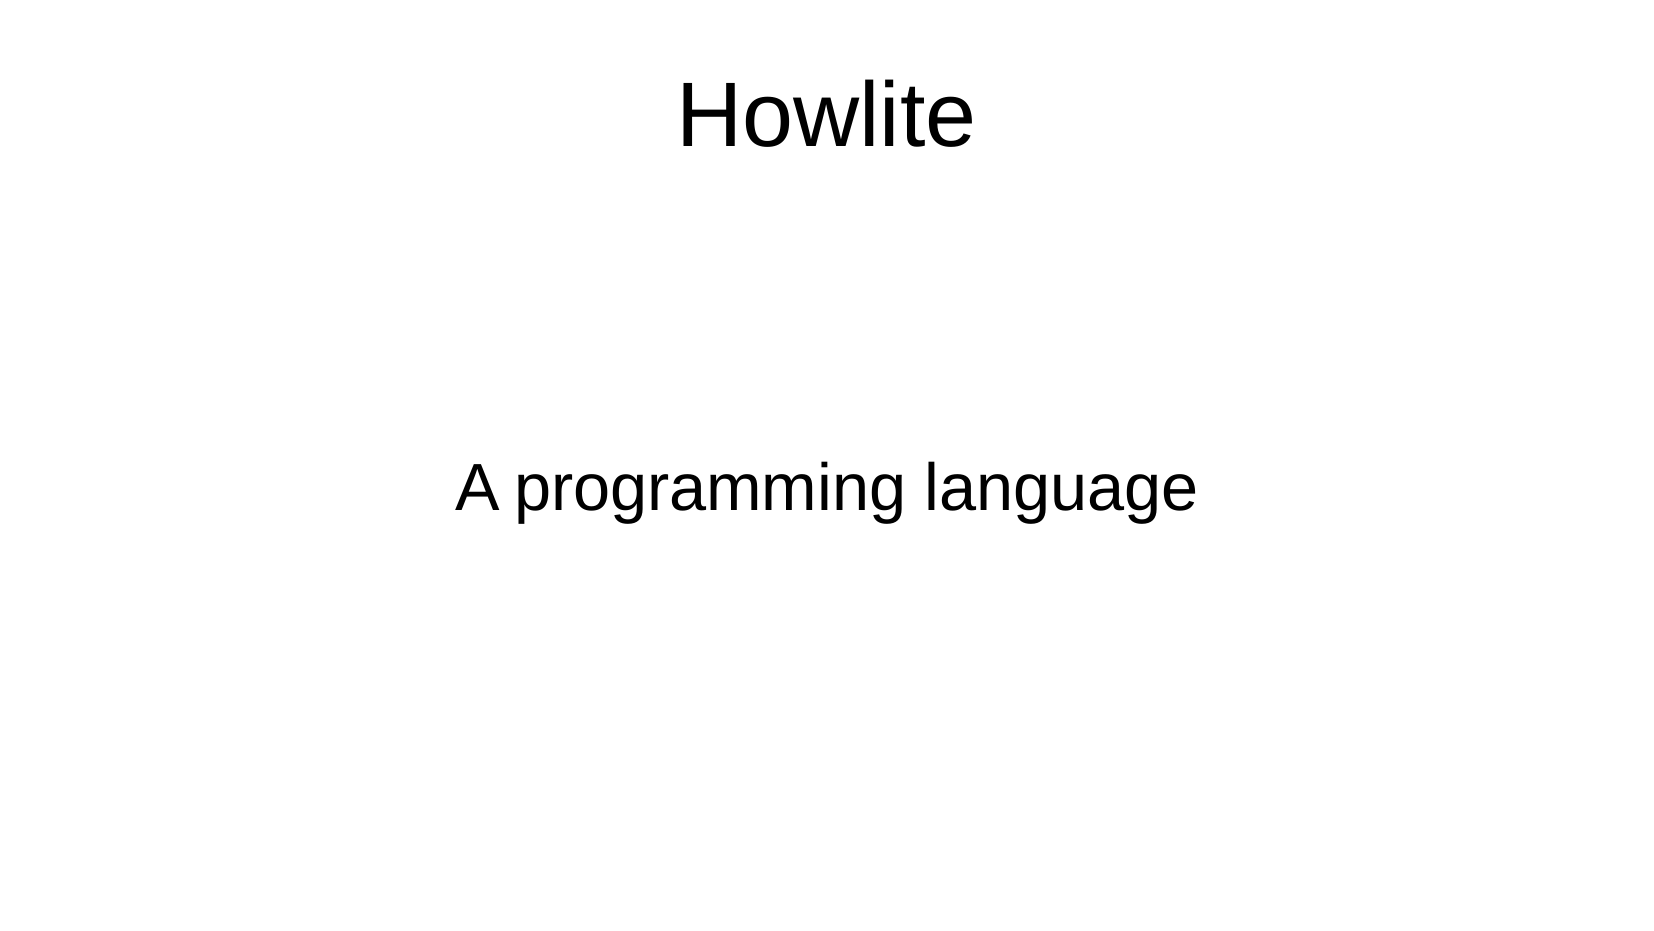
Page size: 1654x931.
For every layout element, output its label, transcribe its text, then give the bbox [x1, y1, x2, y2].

title Howlite [82, 37, 1571, 193]
subtitle A programming language [82, 217, 1571, 758]
